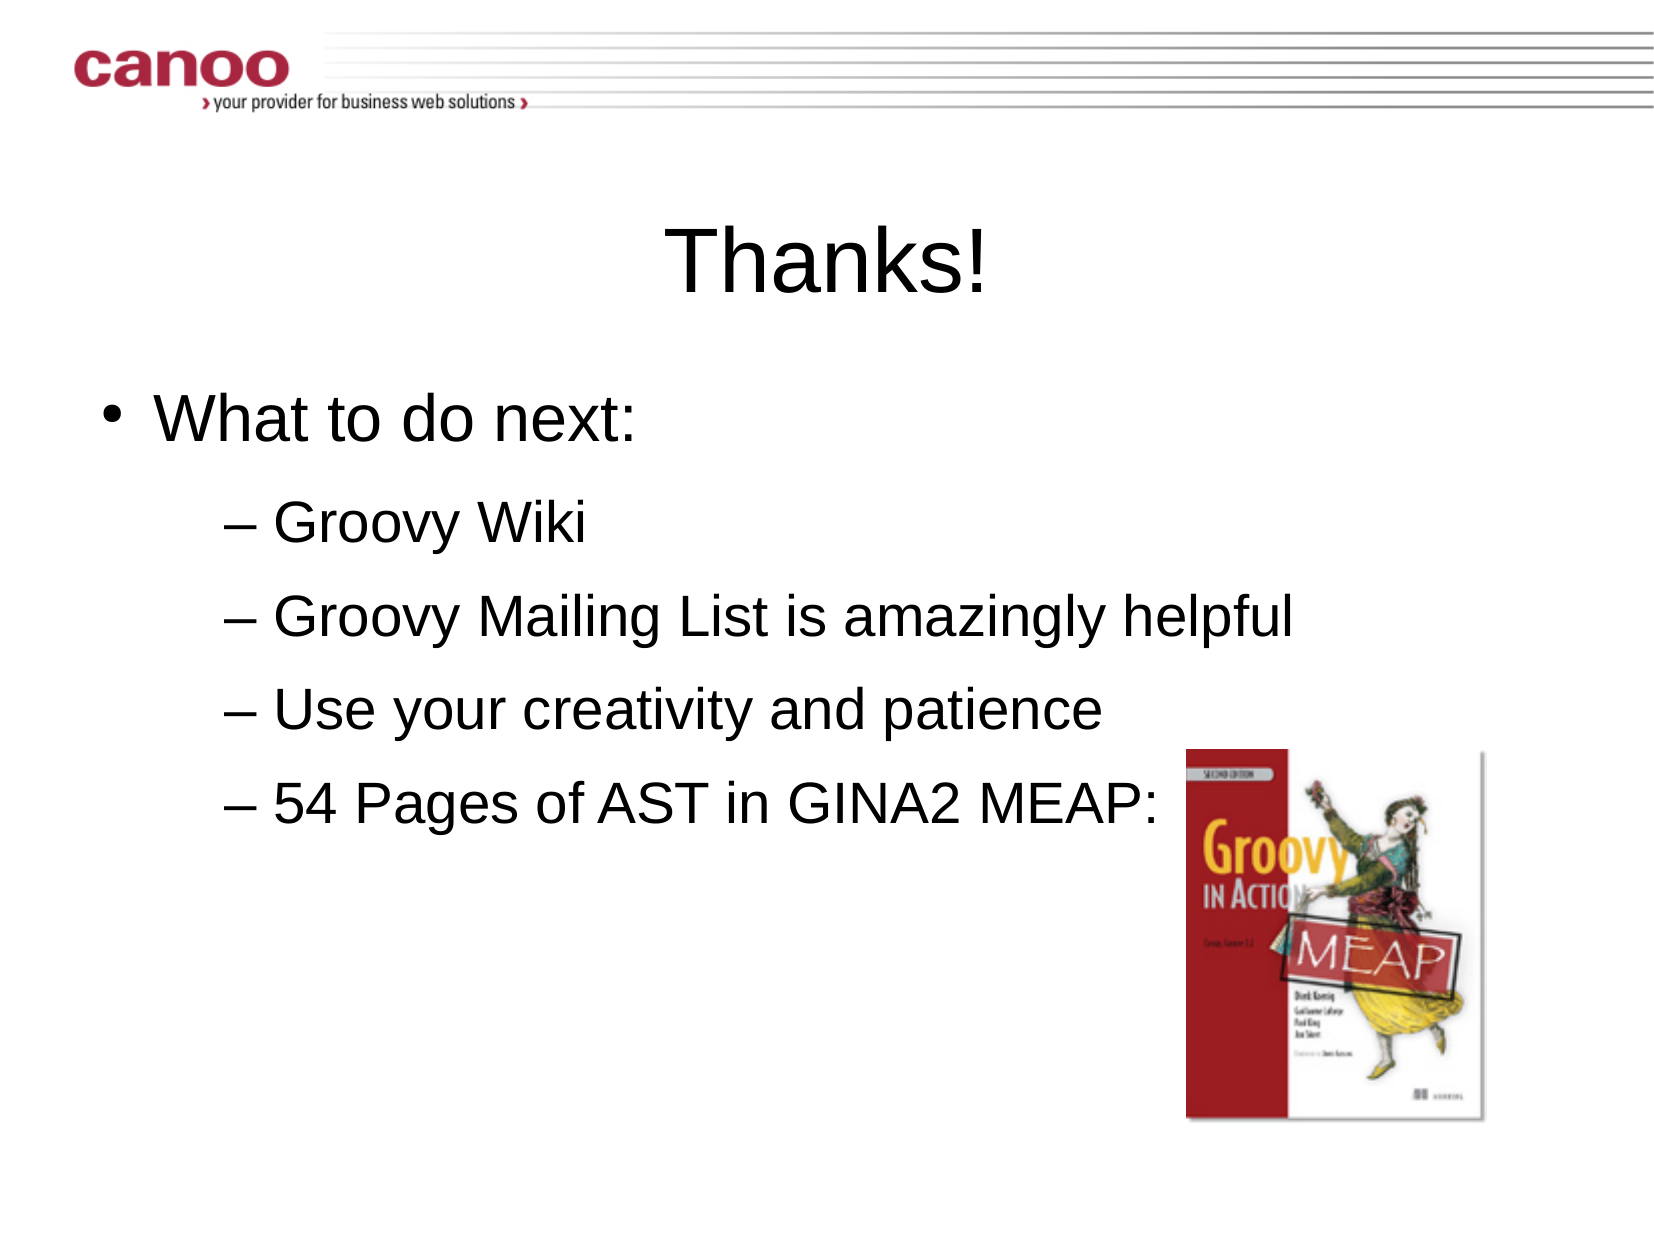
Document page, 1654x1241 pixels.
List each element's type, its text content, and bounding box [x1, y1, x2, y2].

picture [1186, 749, 1487, 1126]
picture [0, 0, 1654, 166]
list What to do next: – Groovy Wiki – Groovy Mailing List is amazingly helpful – Use your creativity and patience – 54 Pages of AST in GINA2 MEAP: [82, 375, 1571, 1109]
title Thanks! [82, 155, 1571, 363]
